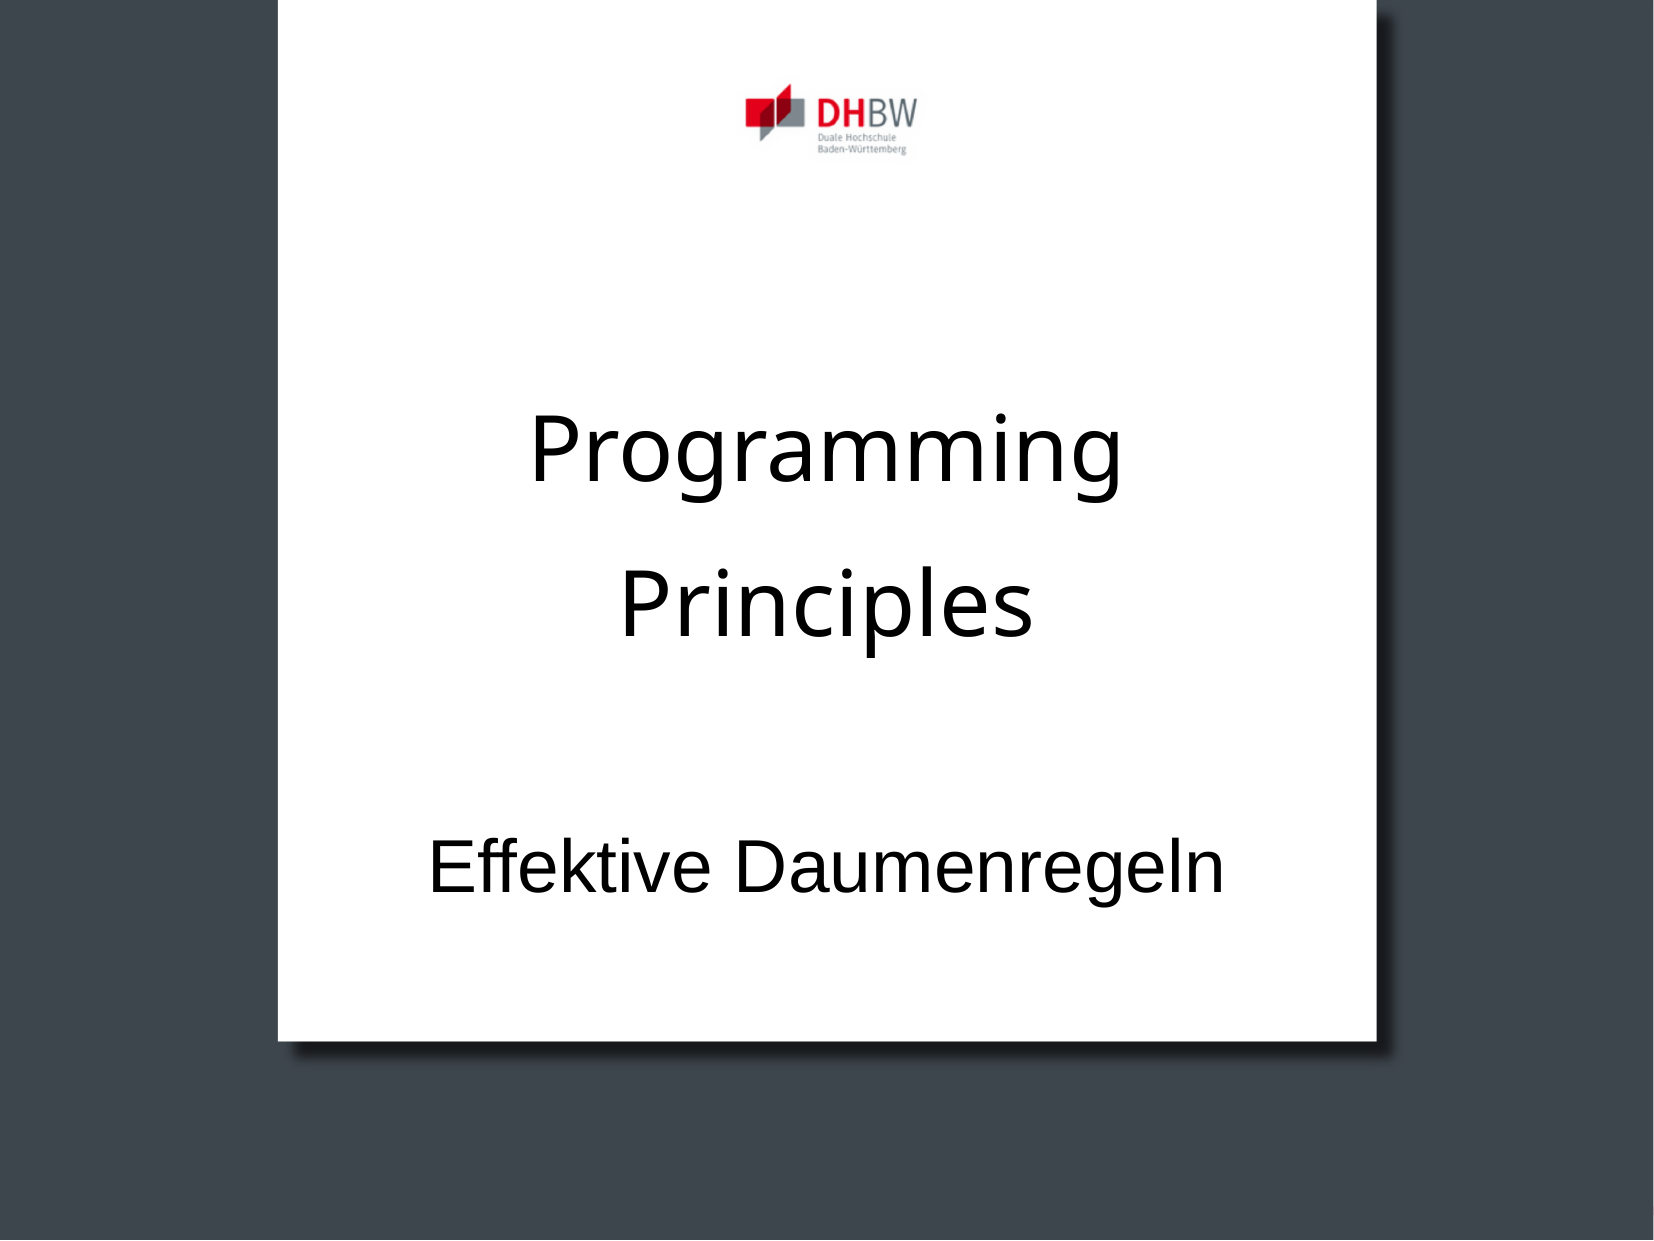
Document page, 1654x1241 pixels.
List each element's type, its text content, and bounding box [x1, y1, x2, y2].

list Programming Principles Effektive Daumenregeln [295, 383, 1359, 1004]
picture [0, 0, 1654, 1241]
